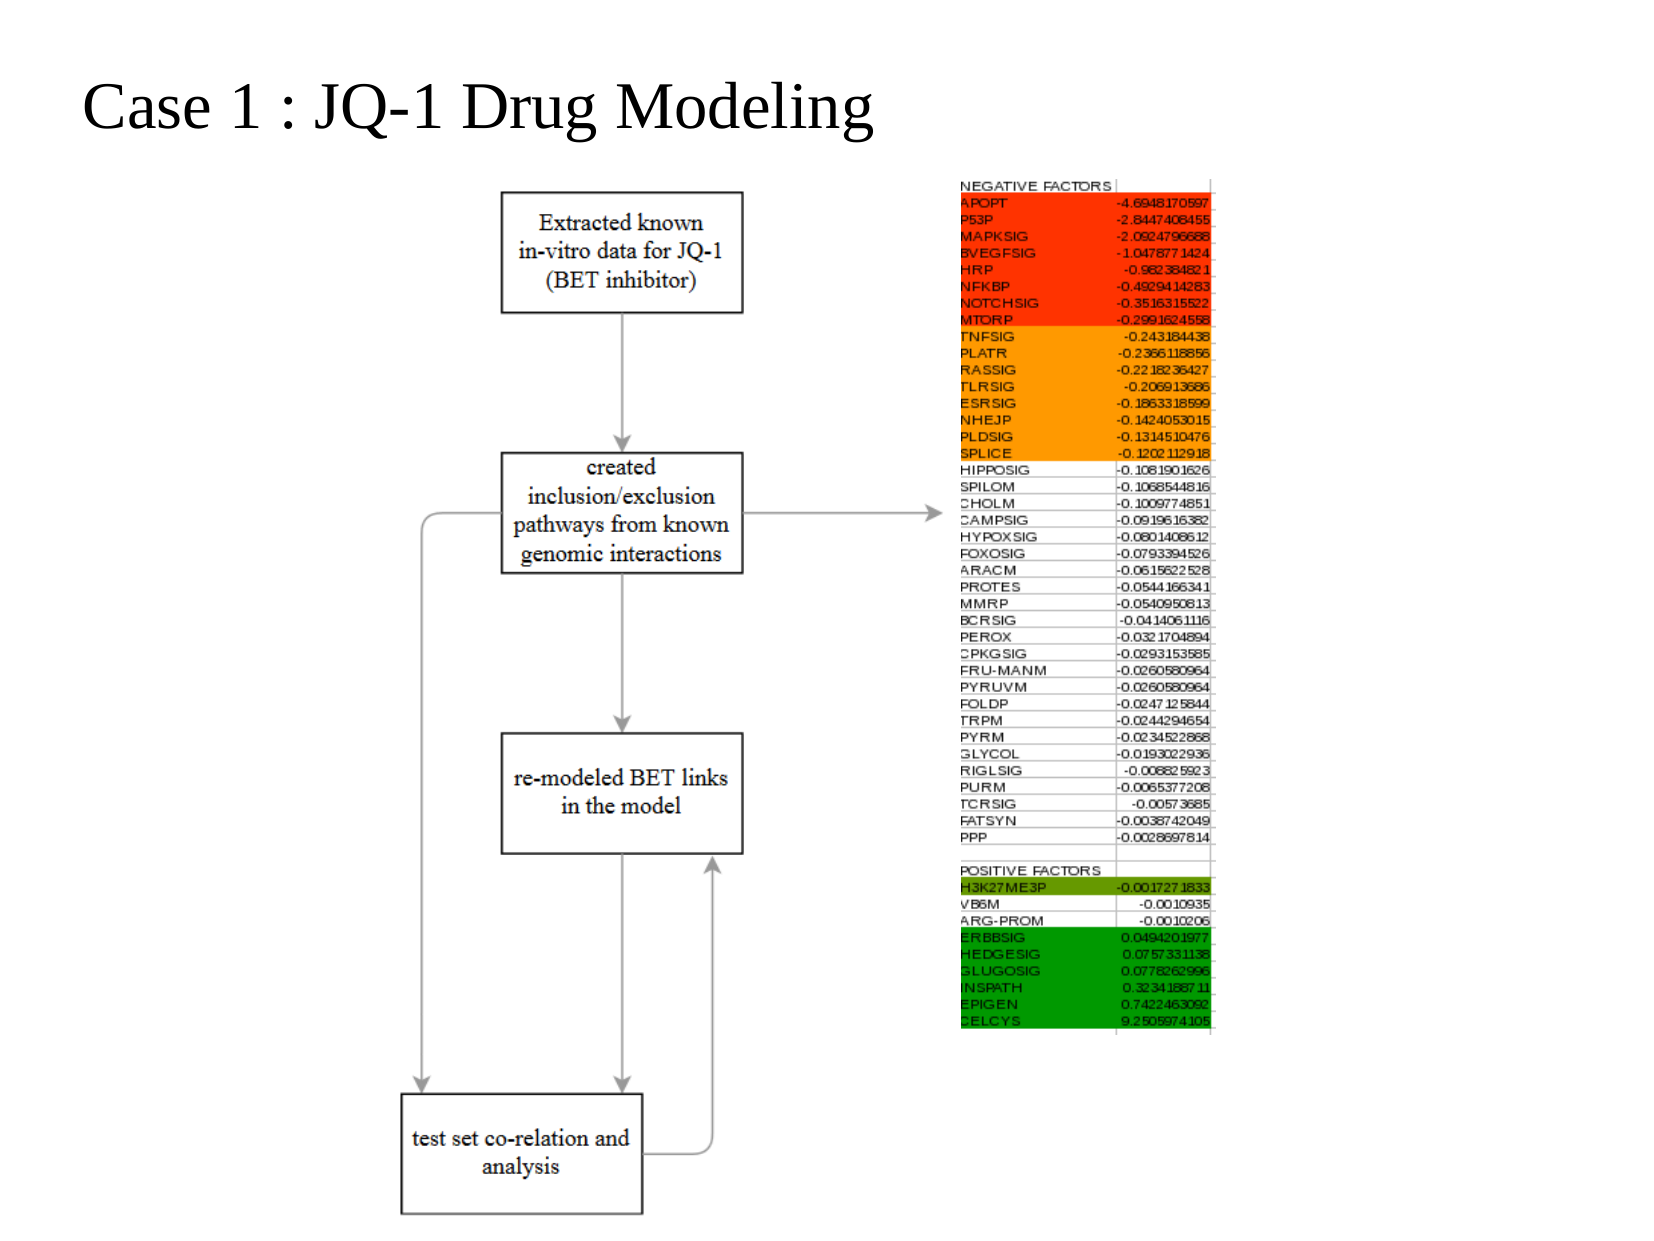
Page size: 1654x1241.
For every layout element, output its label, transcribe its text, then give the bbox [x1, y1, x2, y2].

picture [398, 179, 1216, 1218]
title Case 1 : JQ-1 Drug Modeling [82, 2, 1571, 211]
